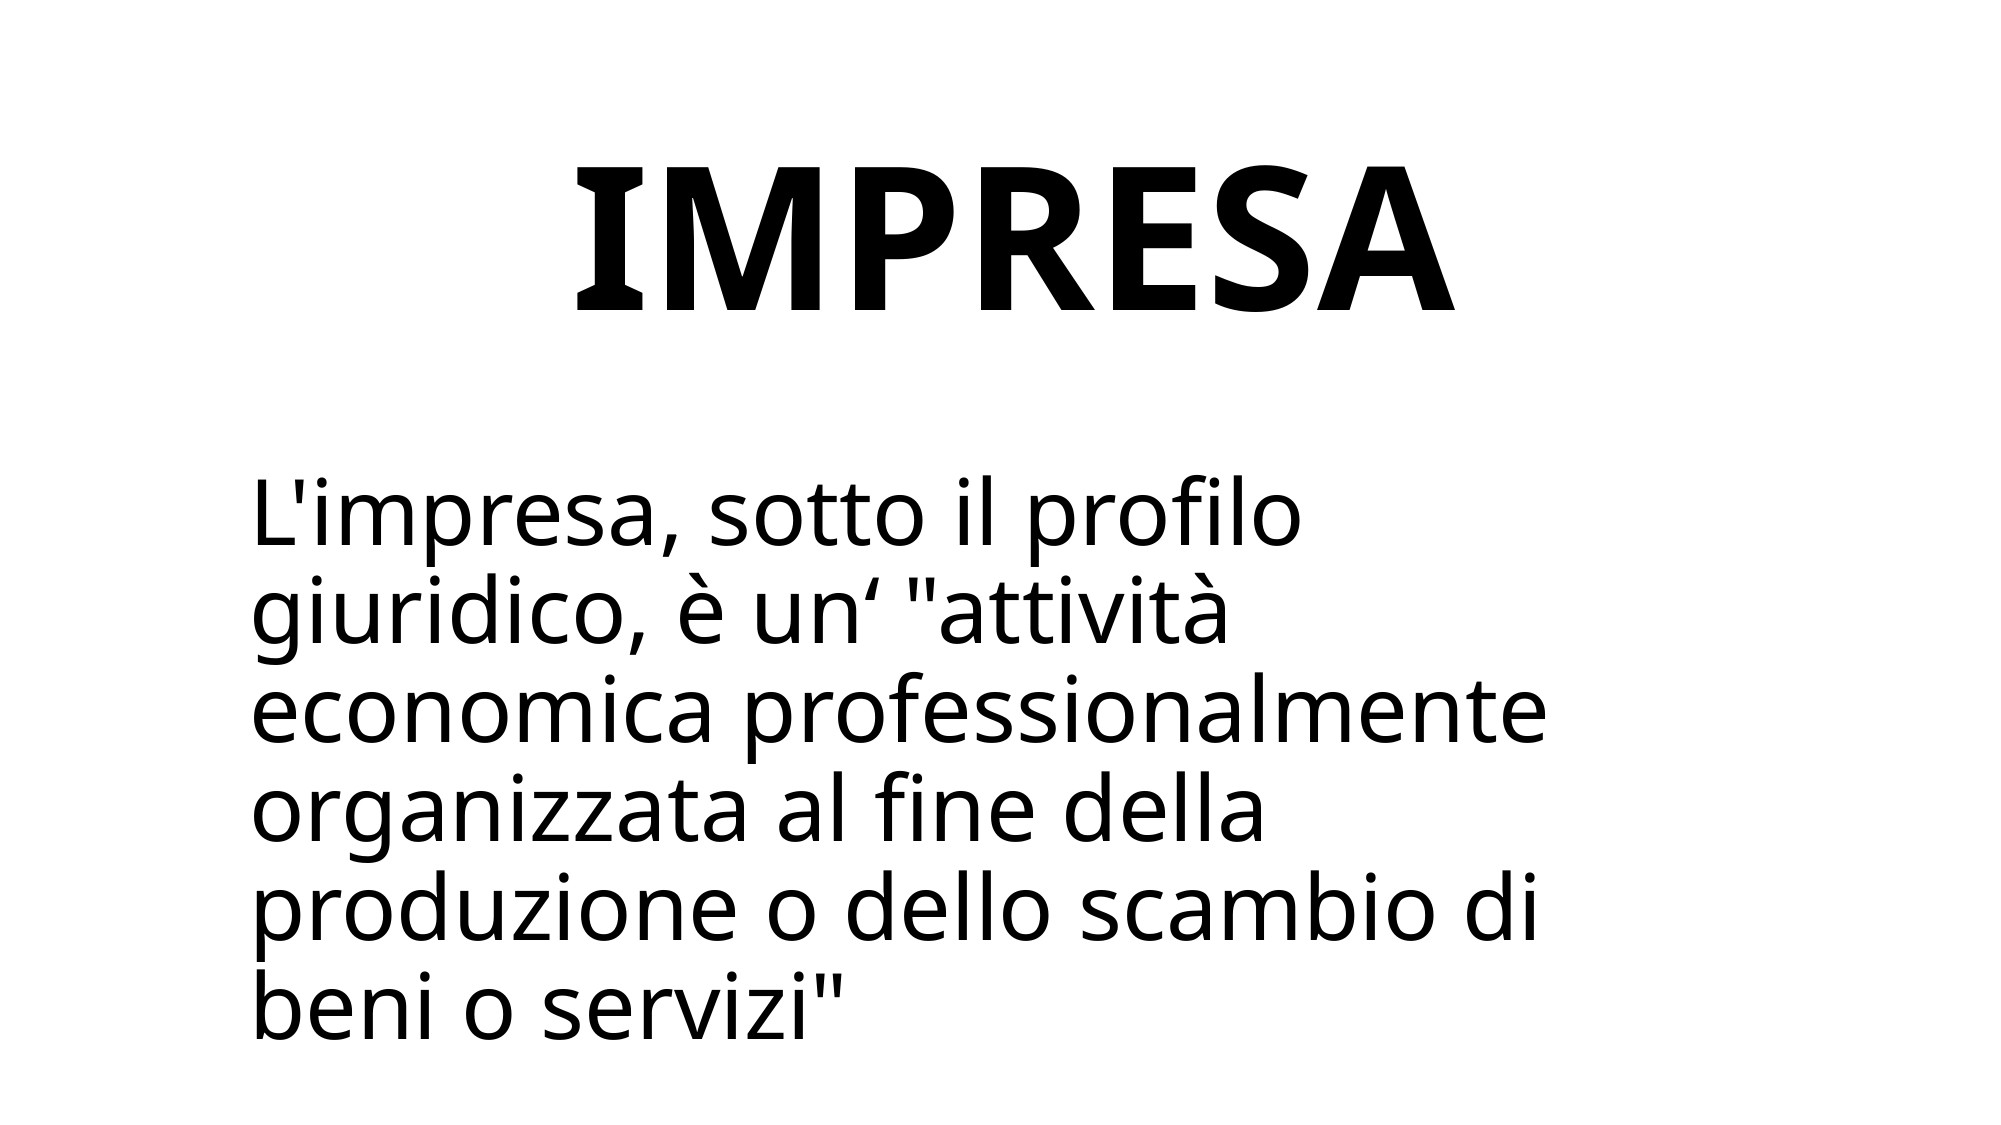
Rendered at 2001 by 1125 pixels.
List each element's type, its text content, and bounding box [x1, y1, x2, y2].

title IMPRESA [305, 130, 1721, 373]
subtitle L'impresa, sotto il profilo giuridico, è un‘ "attività economica professionalmente organizzata al fine della produzione o dello scambio di beni o servizi" [234, 458, 1735, 730]
